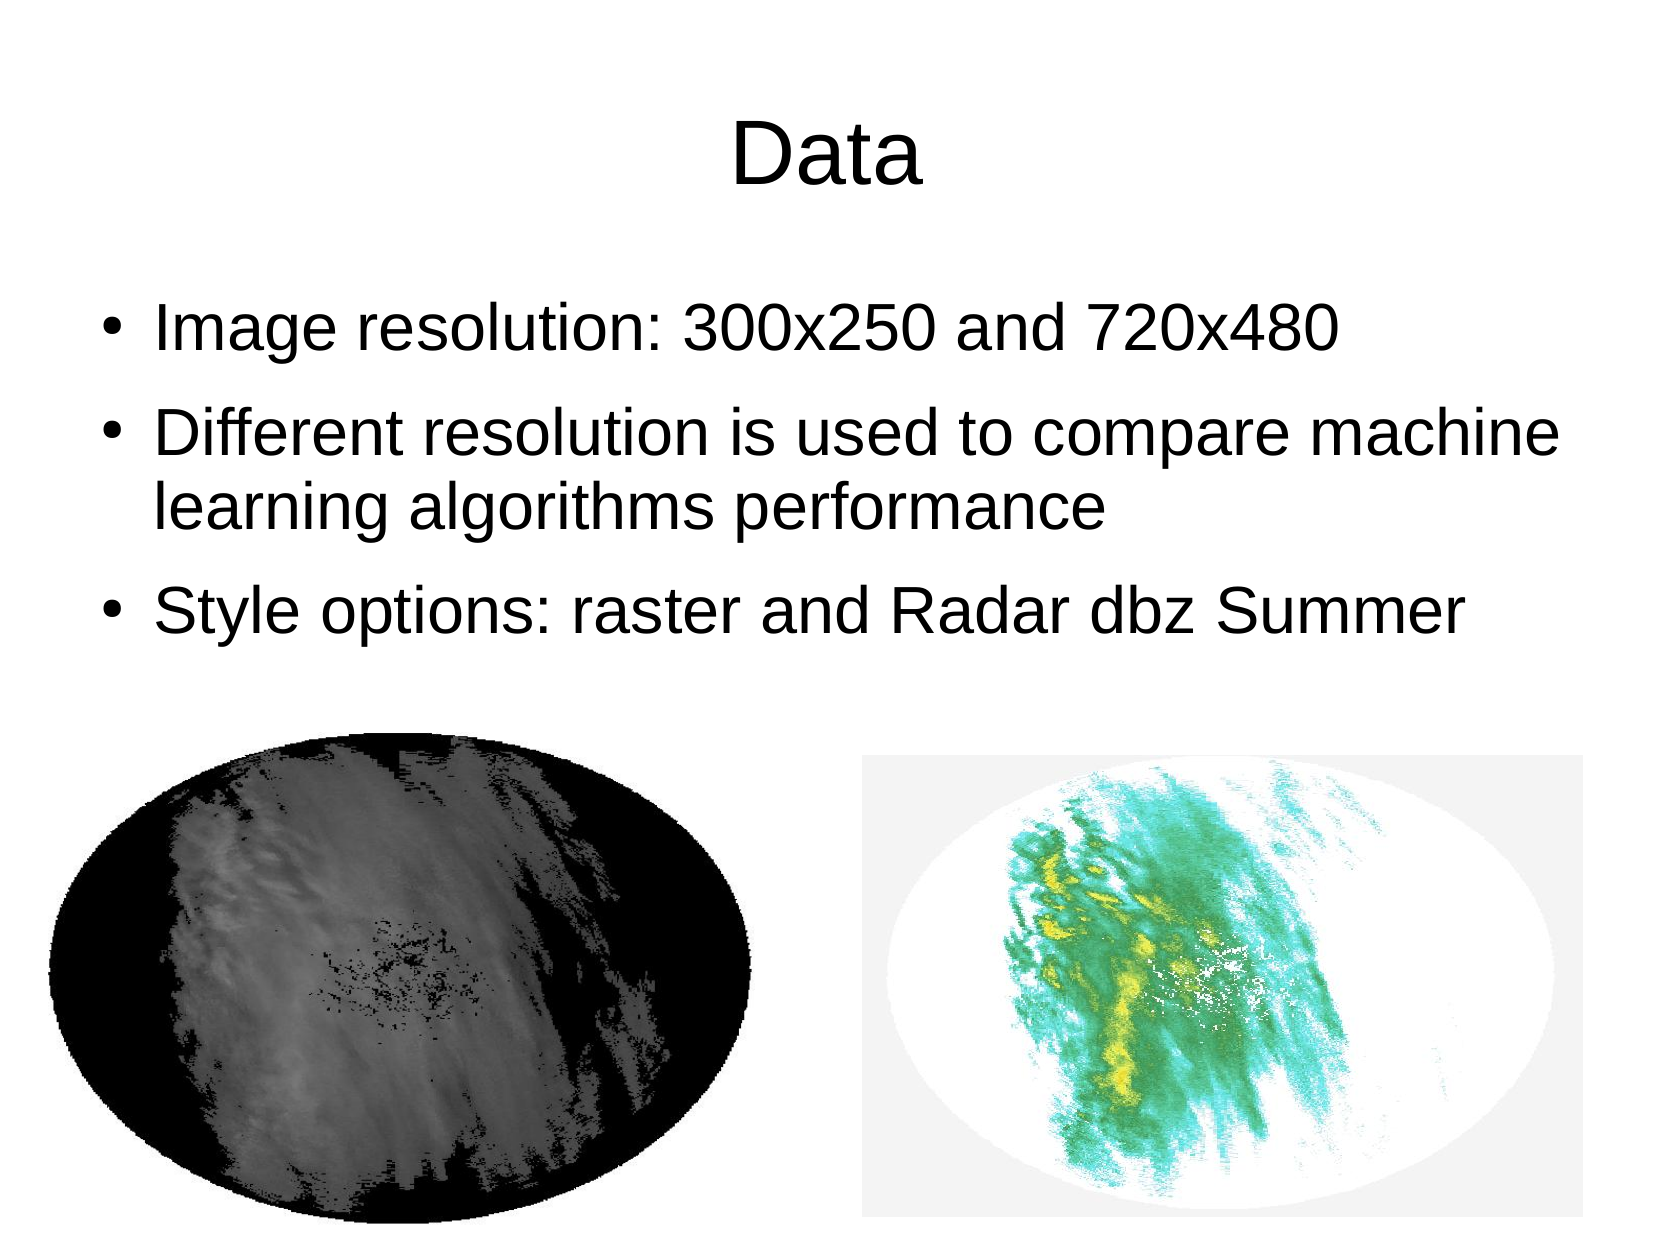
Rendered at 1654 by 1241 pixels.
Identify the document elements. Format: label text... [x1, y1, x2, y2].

picture [862, 755, 1583, 1217]
title Data [82, 49, 1571, 257]
picture [23, 732, 780, 1233]
list Image resolution: 300x250 and 720x480 Different resolution is used to compare machine learning algorithms performance Style options: raster and Radar dbz Summer [82, 290, 1571, 1010]
